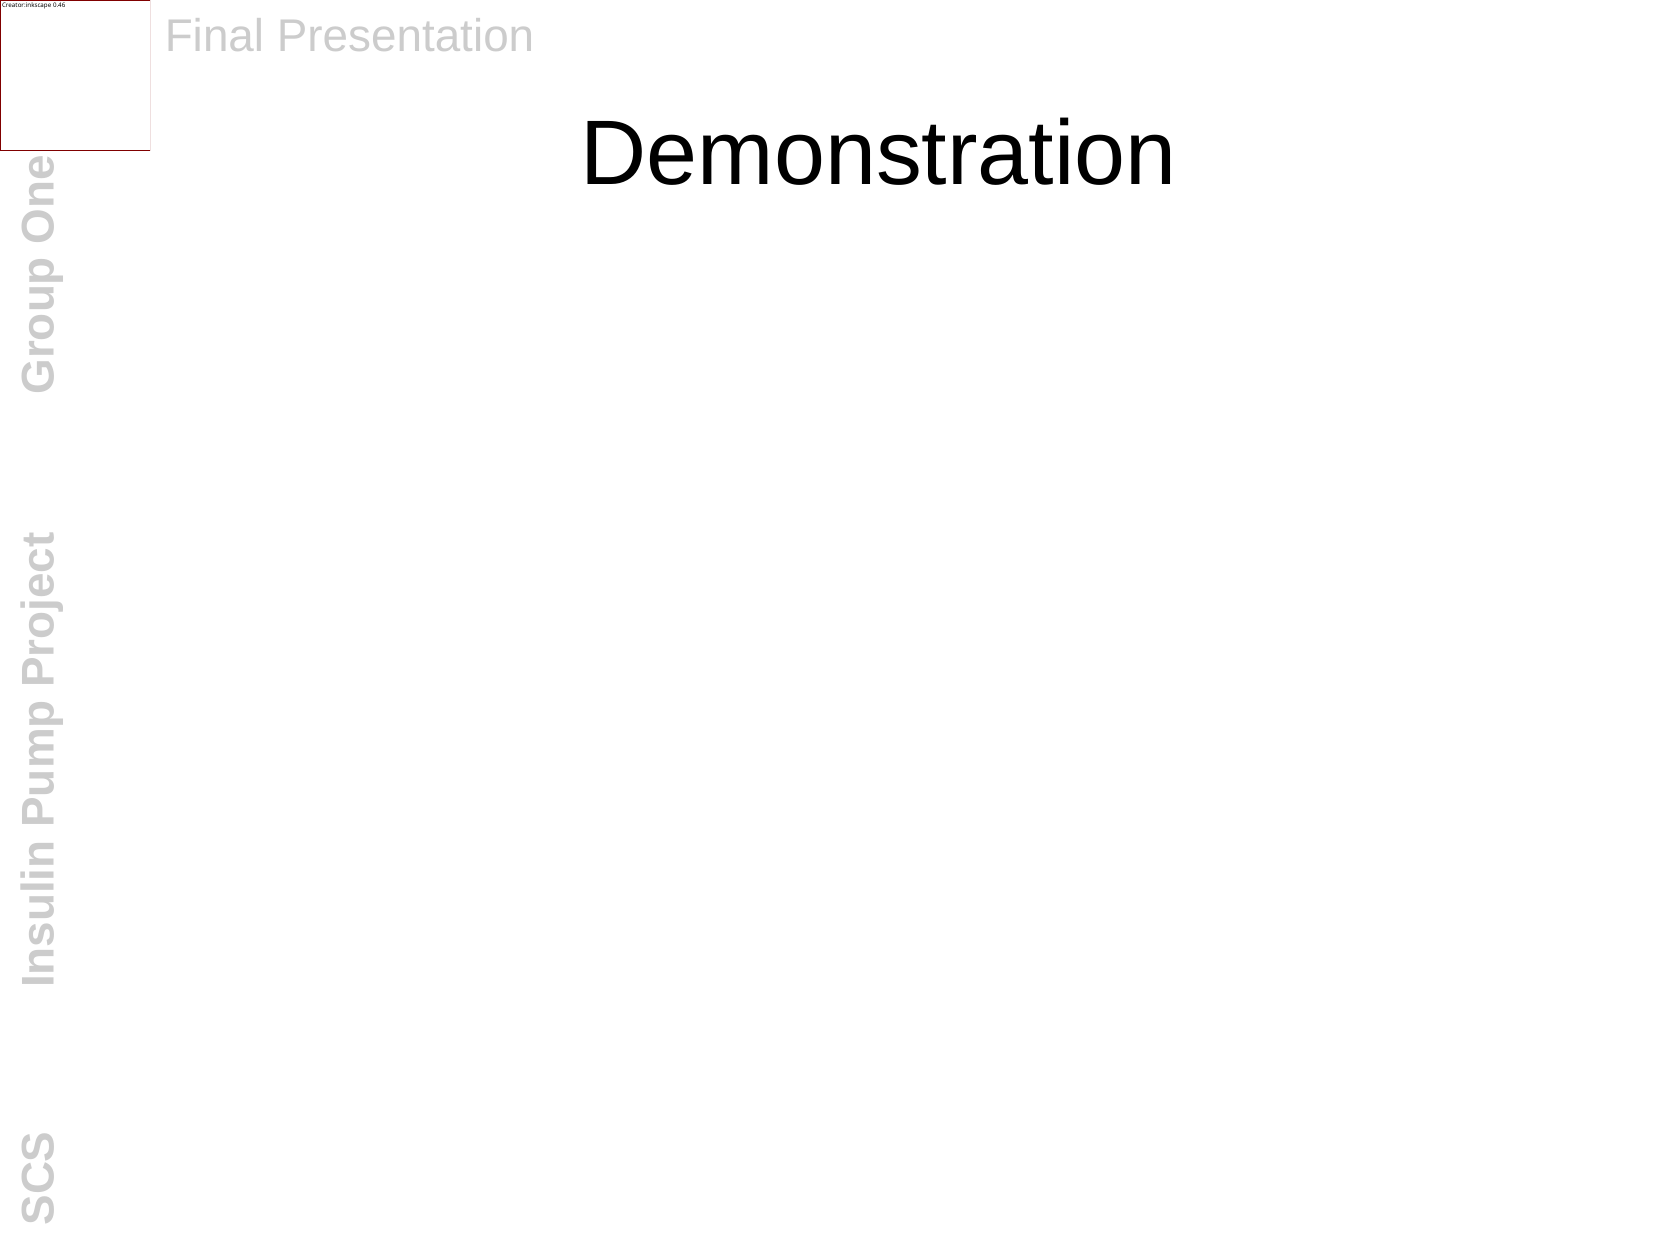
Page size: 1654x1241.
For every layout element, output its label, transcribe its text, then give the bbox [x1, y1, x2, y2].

title Demonstration [187, 46, 1571, 260]
